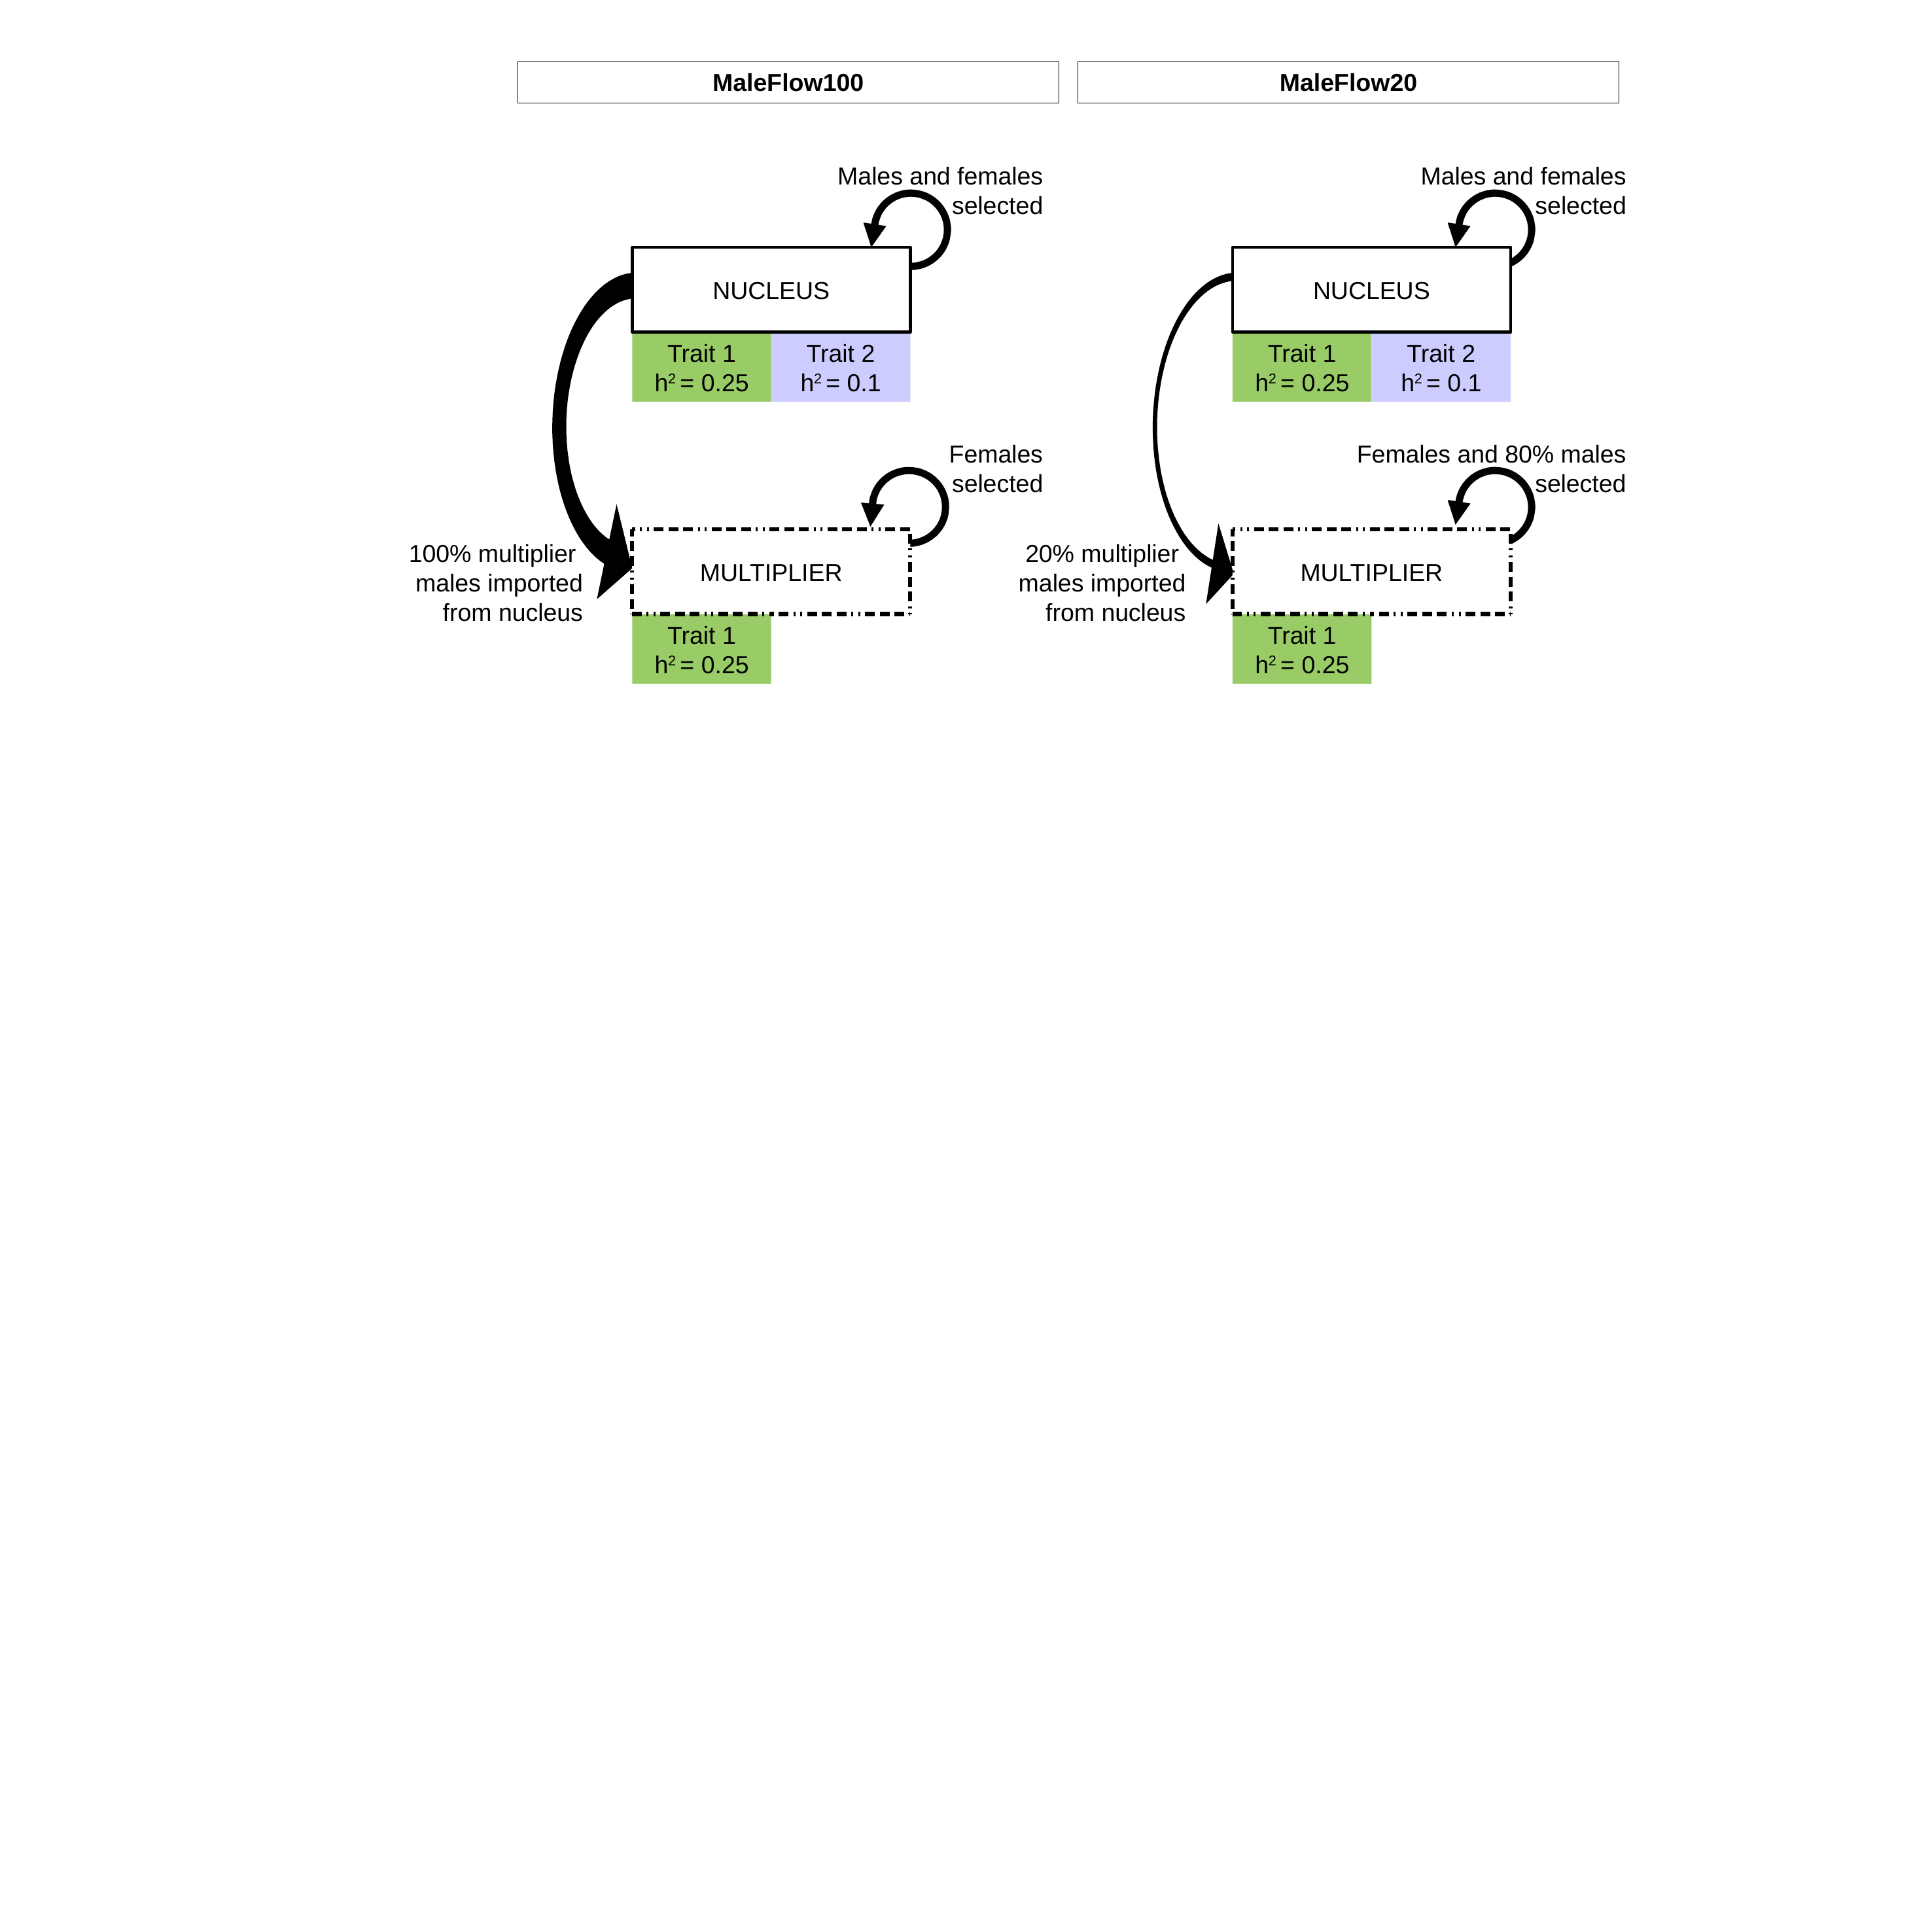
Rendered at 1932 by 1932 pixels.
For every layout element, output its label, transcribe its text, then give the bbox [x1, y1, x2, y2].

text_box 20% multiplier males imported from nucleus [946, 533, 1196, 625]
text_box [552, 273, 632, 599]
picture [1443, 460, 1541, 553]
picture [858, 463, 953, 550]
text_box 100% multiplier males imported from nucleus [394, 533, 593, 625]
text_box MaleFlow20 [1078, 61, 1619, 103]
text_box Trait 1 h2 = 0.25 [1232, 614, 1372, 684]
text_box Males and females selected [1419, 158, 1636, 220]
text_box MULTIPLIER [1232, 529, 1511, 614]
text_box MaleFlow100 [518, 61, 1059, 103]
text_box MULTIPLIER [632, 529, 911, 614]
text_box Trait 1 h2 = 0.25 [632, 332, 771, 402]
text_box Trait 1 h2 = 0.25 [1232, 332, 1371, 402]
text_box [1152, 273, 1232, 605]
text_box Males and females selected [836, 158, 1053, 220]
picture [859, 220, 953, 275]
text_box NUCLEUS [1232, 247, 1511, 332]
text_box NUCLEUS [632, 247, 911, 332]
text_box Females and 80% males selected [1330, 436, 1636, 499]
text_box Trait 2 h2 = 0.1 [771, 332, 911, 402]
picture [1443, 220, 1537, 275]
text_box Trait 1 h2 = 0.25 [632, 614, 771, 684]
text_box Trait 2 h2 = 0.1 [1371, 332, 1511, 402]
text_box Females selected [904, 436, 1053, 499]
